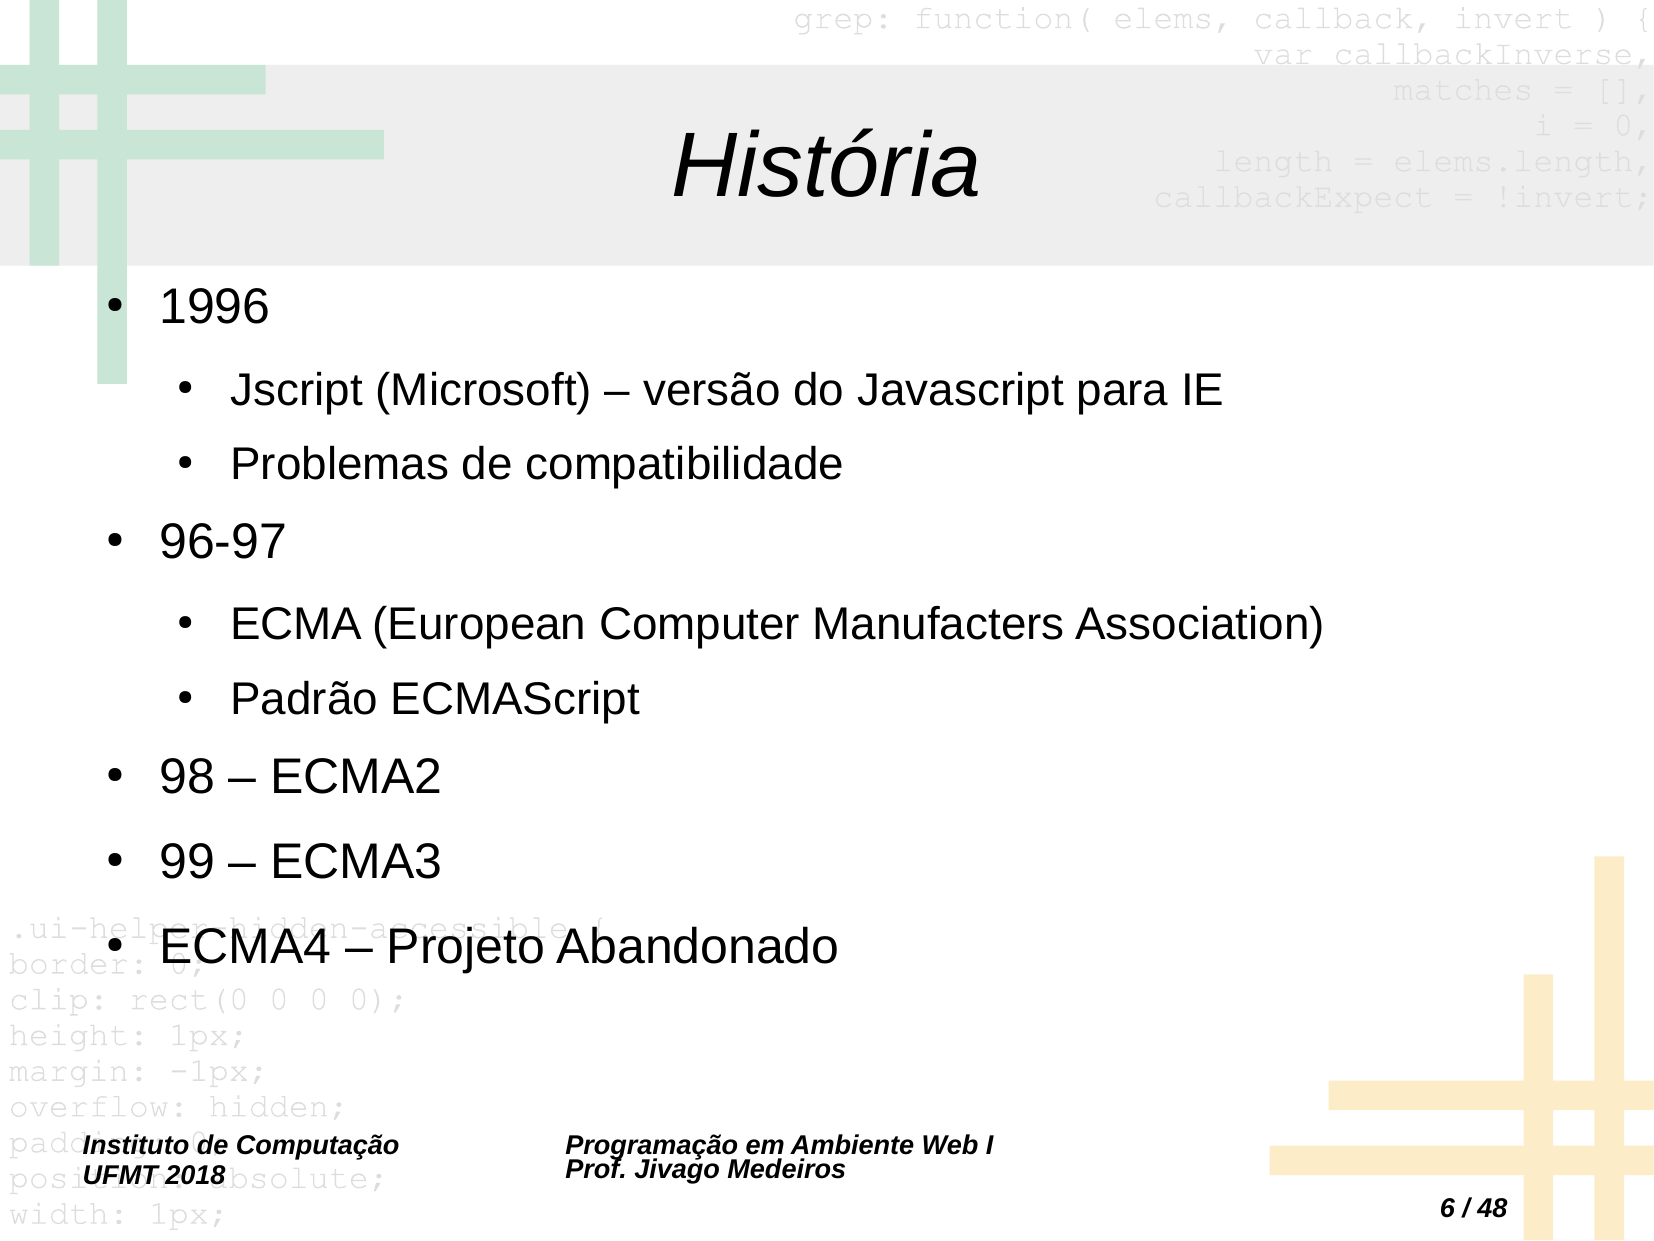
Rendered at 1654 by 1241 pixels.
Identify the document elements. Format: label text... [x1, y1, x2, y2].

list 1996 Jscript (Microsoft) – versão do Javascript para IE Problemas de compatibilidade 96-97 ECMA (European Computer Manufacters Association) Padrão ECMAScript 98 – ECMA2 99 – ECMA3 ECMA4 – Projeto Abandonado [88, 278, 1577, 1136]
title História [82, 61, 1571, 269]
